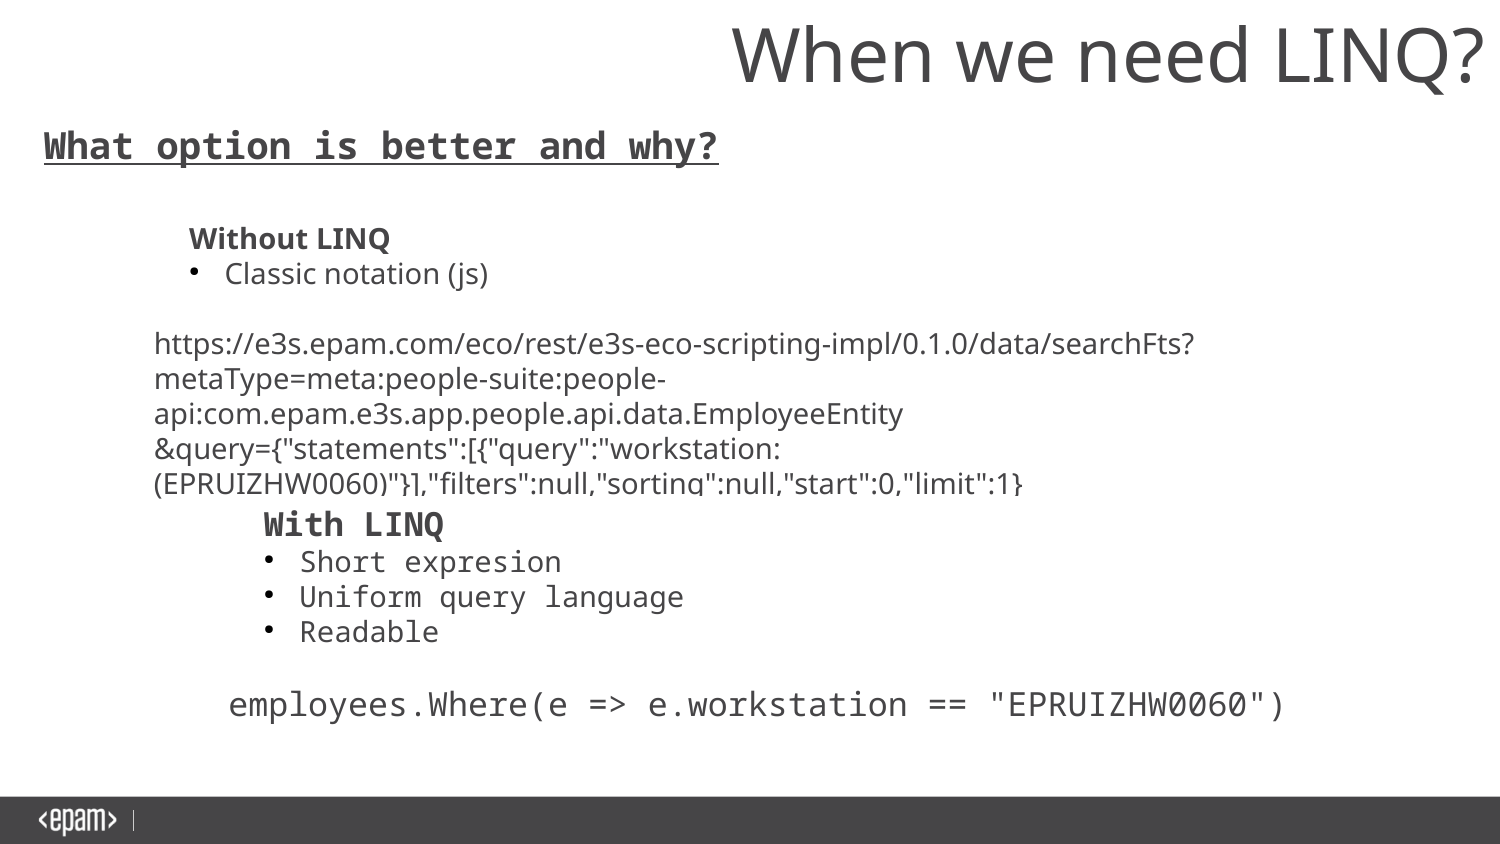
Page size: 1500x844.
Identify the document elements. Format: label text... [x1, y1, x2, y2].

list When we need LINQ? [0, 0, 1500, 115]
text_box Without LINQ Classic notation (js) https://e3s.epam.com/eco/rest/e3s-eco-scripting-impl/0.1.0/data/searchFts? metaType=meta:people-suite:people-api:com.epam.e3s.app.people.api.data.EmployeeEntity &query={"statements":[{"query":"workstation:(EPRUIZHW0060)"}],"filters":null,"sorting":null,"start":0,"limit":1} [139, 212, 1430, 508]
picture [38, 808, 117, 837]
text_box With LINQ Short expresion Uniform query language Readable employees.Where(e => e.workstation == "EPRUIZHW0060") [213, 496, 1304, 731]
text_box What option is better and why? [29, 114, 735, 175]
